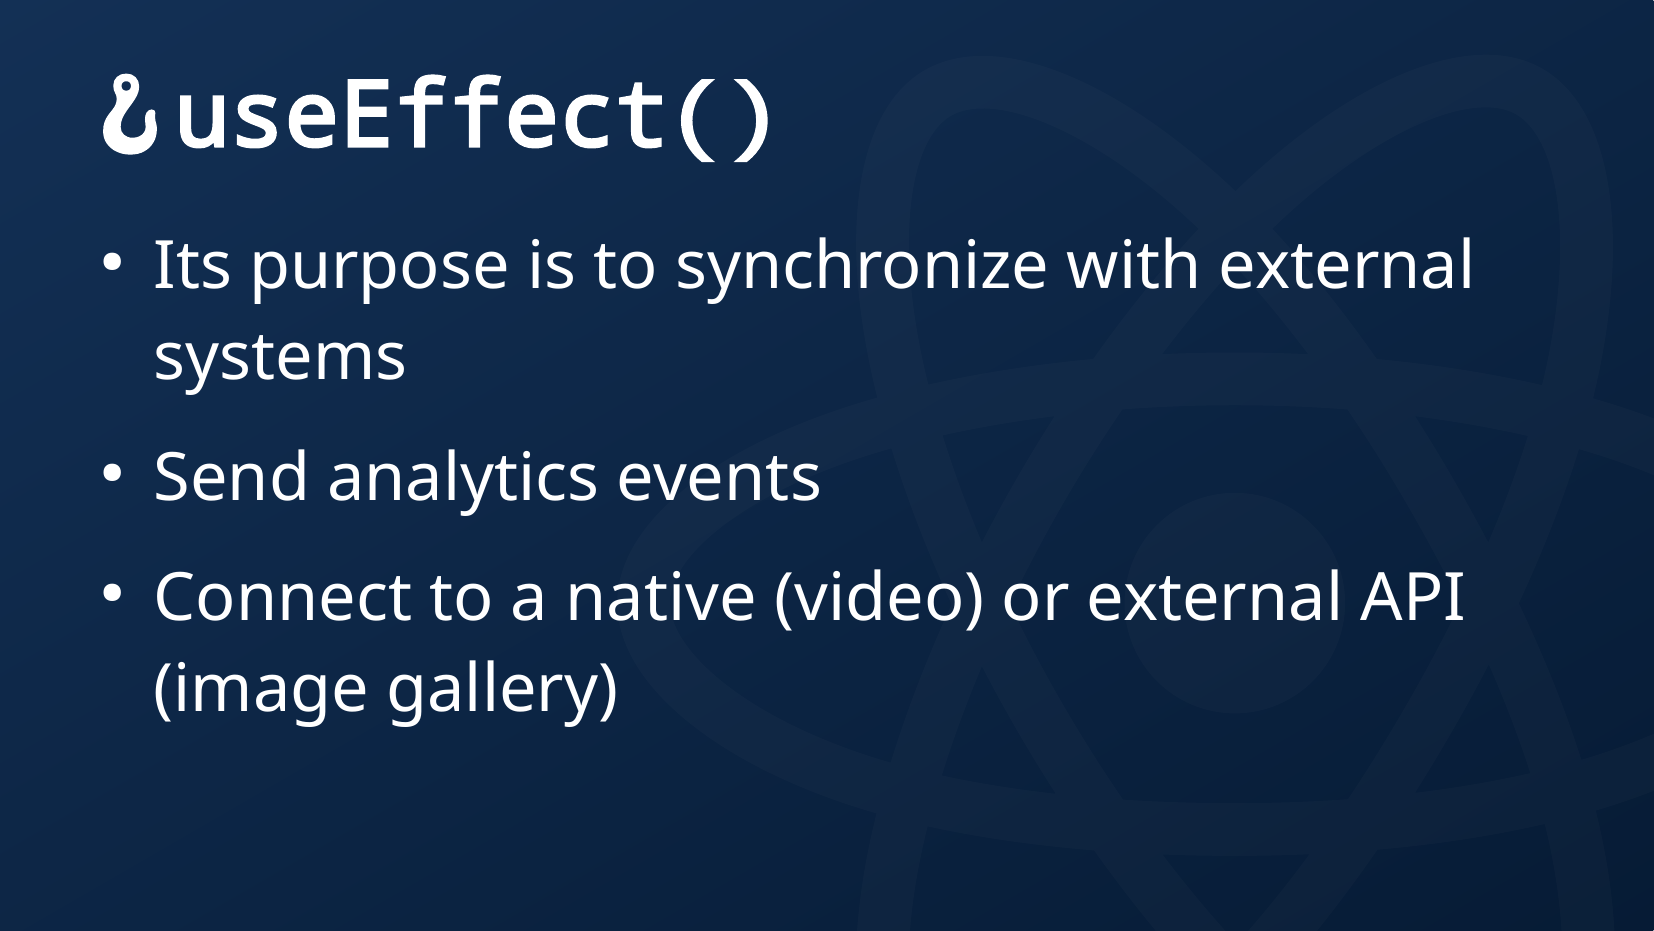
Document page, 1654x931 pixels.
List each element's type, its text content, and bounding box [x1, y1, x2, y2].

list Its purpose is to synchronize with external systems Send analytics events Connect to a native (video) or external API (image gallery) [82, 217, 1571, 758]
title 🪝useEffect() [82, 37, 1571, 193]
